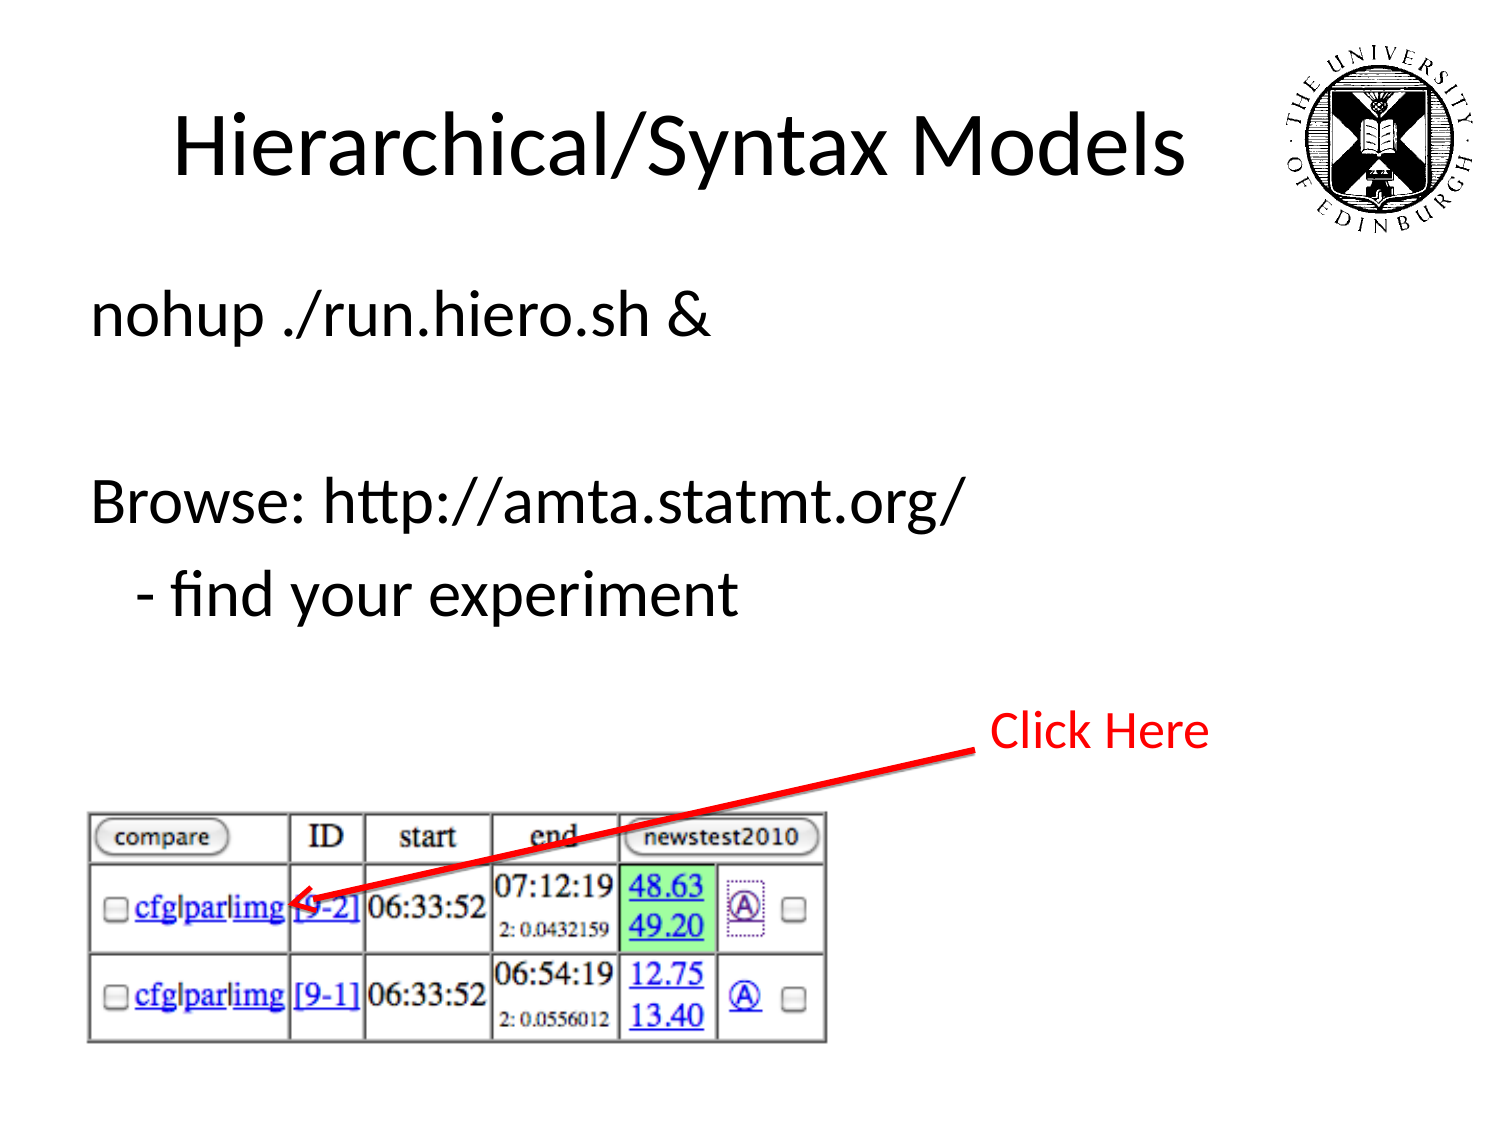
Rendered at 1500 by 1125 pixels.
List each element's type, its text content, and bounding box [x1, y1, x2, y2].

picture [1286, 45, 1473, 233]
text_box Click Here [976, 687, 1226, 768]
title Hierarchical/Syntax Models [75, 45, 1286, 233]
list nohup ./run.hiero.sh & Browse: http://amta.statmt.org/ - find your experiment [75, 262, 1425, 1005]
picture [75, 789, 884, 1075]
